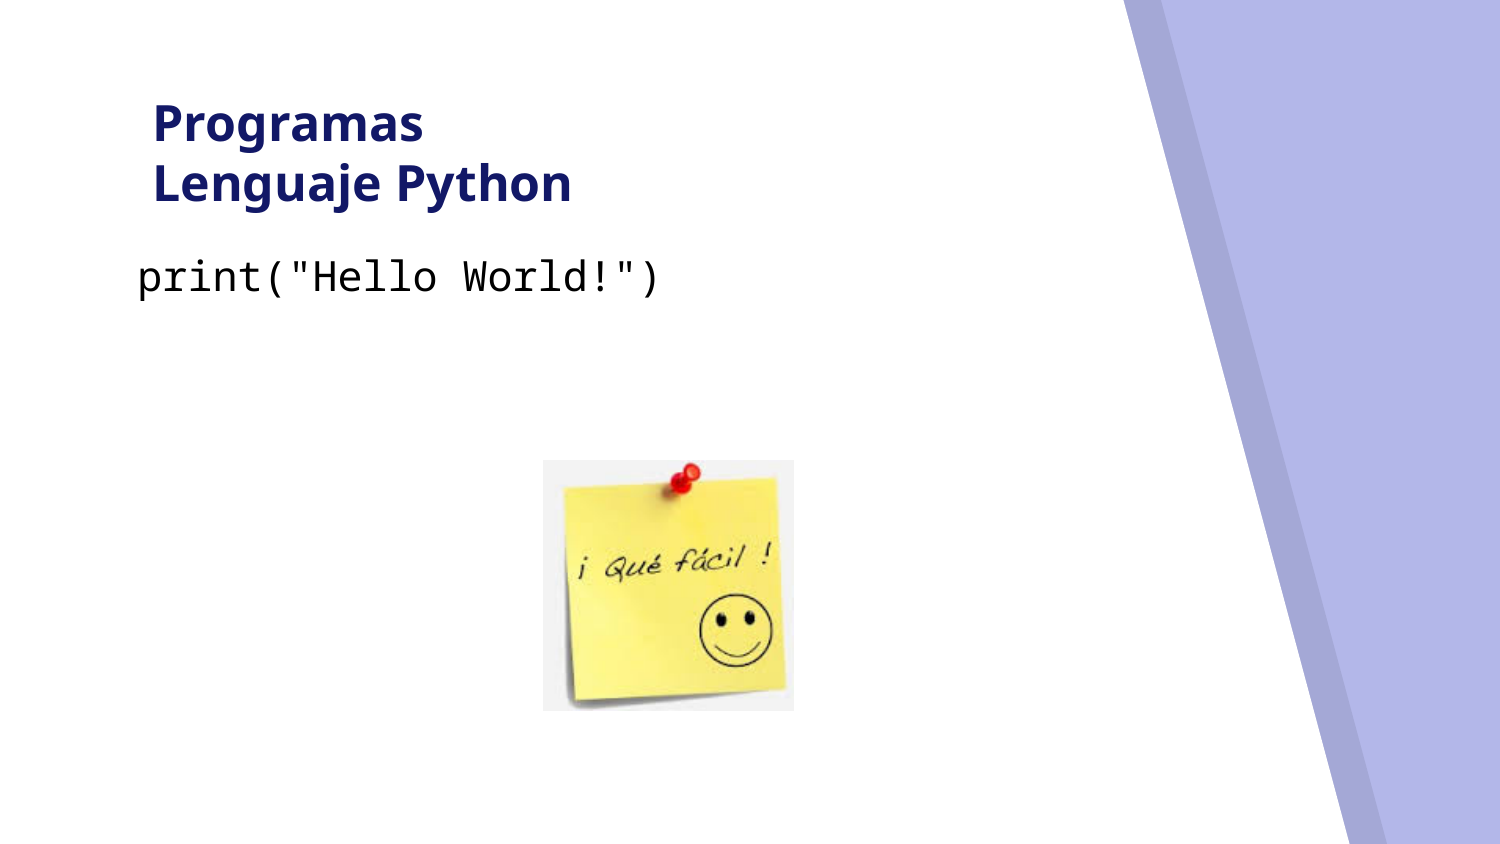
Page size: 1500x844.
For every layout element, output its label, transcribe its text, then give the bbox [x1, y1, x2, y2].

list print("Hello World!") [137, 246, 1011, 338]
title Programas Lenguaje Python [137, 146, 1011, 227]
picture [543, 460, 794, 711]
